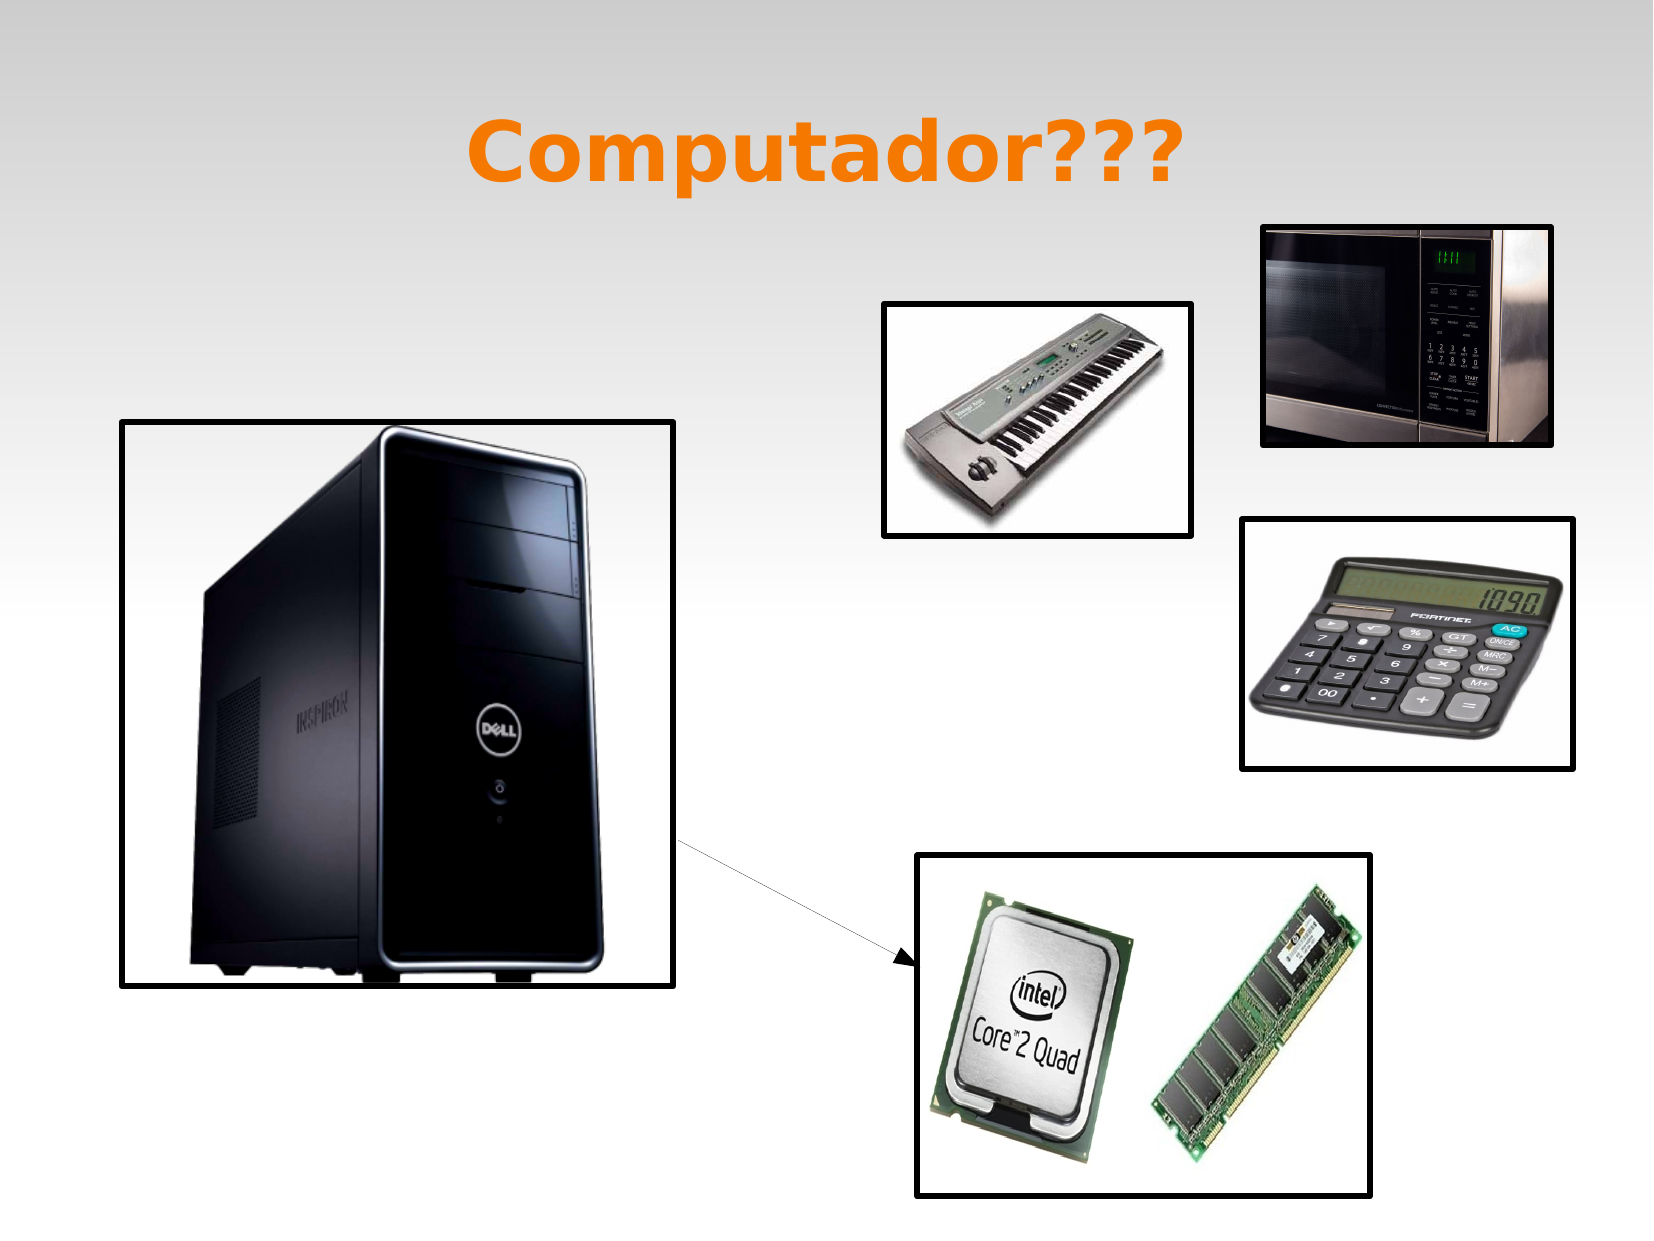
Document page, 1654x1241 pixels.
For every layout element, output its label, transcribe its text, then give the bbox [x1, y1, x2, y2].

picture [1245, 522, 1570, 766]
picture [920, 858, 1367, 1194]
picture [124, 425, 671, 984]
title Computador??? [82, 49, 1571, 257]
picture [887, 306, 1188, 533]
picture [1265, 230, 1549, 443]
